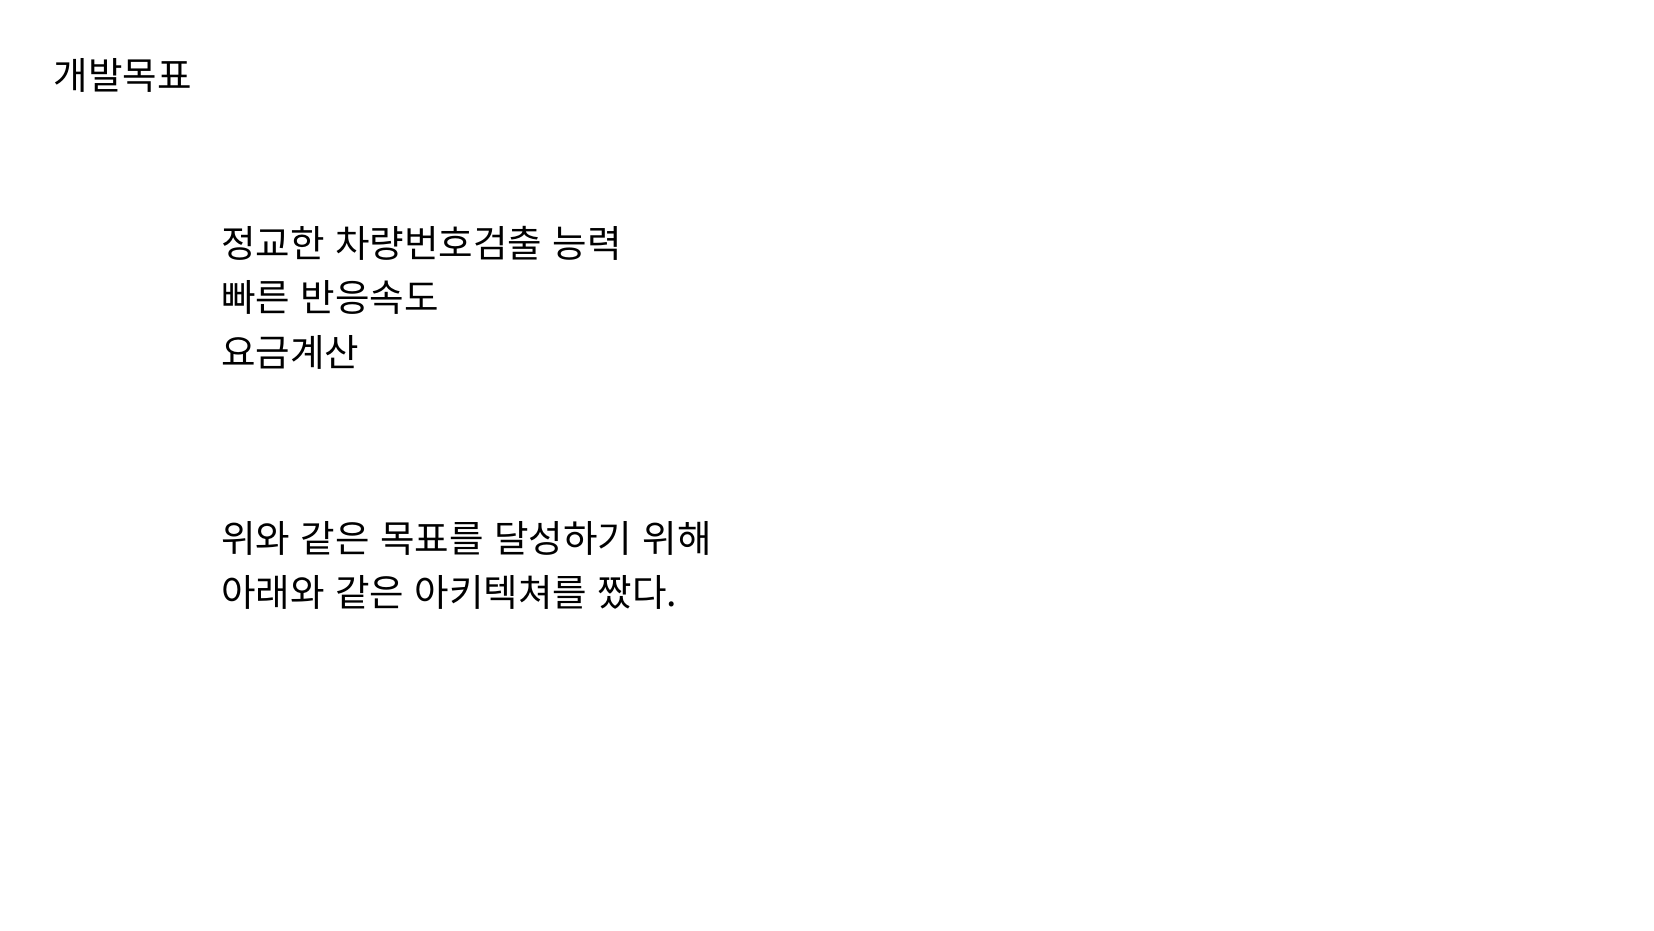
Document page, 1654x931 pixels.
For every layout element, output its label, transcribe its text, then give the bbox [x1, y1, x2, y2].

text_box 개발목표 [39, 38, 207, 108]
text_box 정교한 차량번호검출 능력 빠른 반응속도 요금계산 [206, 206, 798, 443]
text_box 위와 같은 목표를 달성하기 위해 아래와 같은 아키텍쳐를 짰다. [206, 501, 798, 680]
